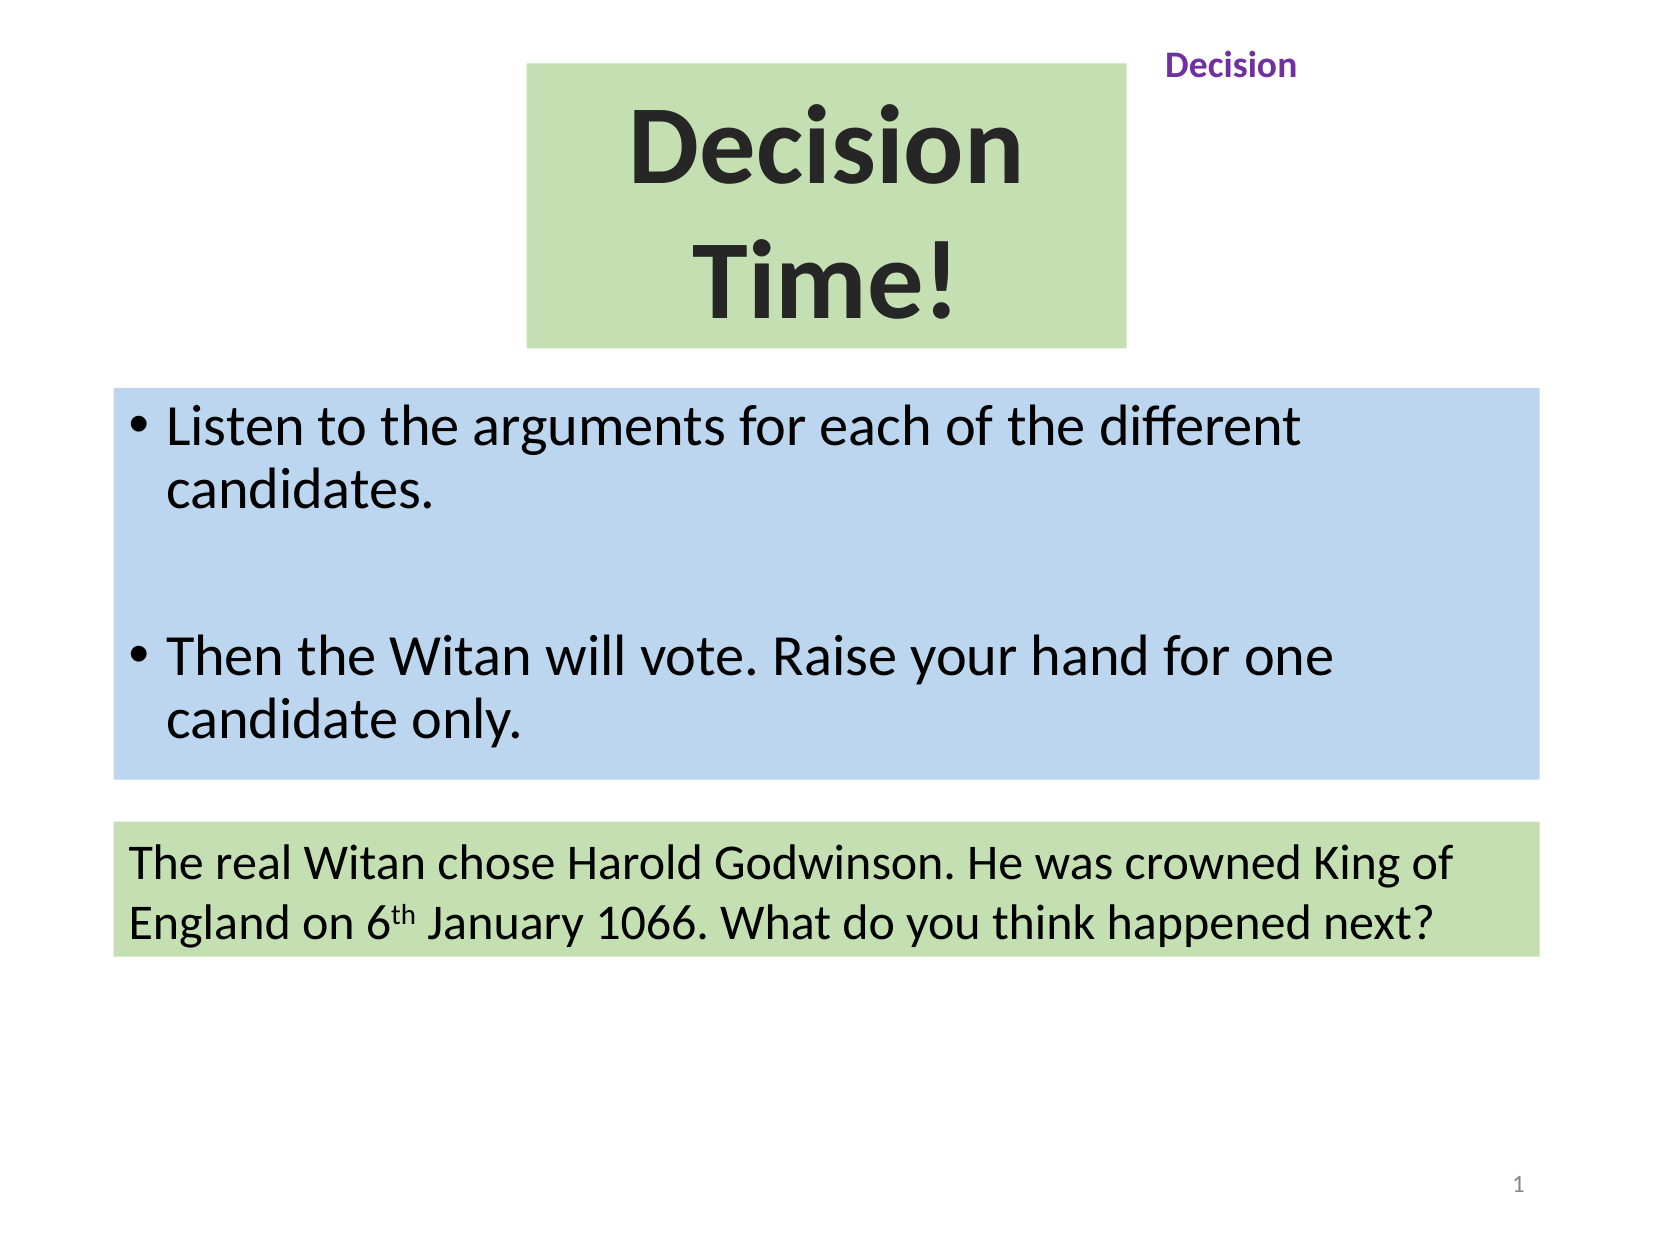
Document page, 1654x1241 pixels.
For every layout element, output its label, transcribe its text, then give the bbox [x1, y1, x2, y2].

slide_number <number> [1167, 1149, 1540, 1216]
text_box Decision Time! [526, 63, 1127, 349]
text_box Decision [1150, 32, 1560, 93]
text_box The real Witan chose Harold Godwinson. He was crowned King of England on 6th January 1066. What do you think happened next? [113, 821, 1540, 957]
list Listen to the arguments for each of the different candidates. Then the Witan will vote. Raise your hand for one candidate only. [113, 387, 1540, 780]
